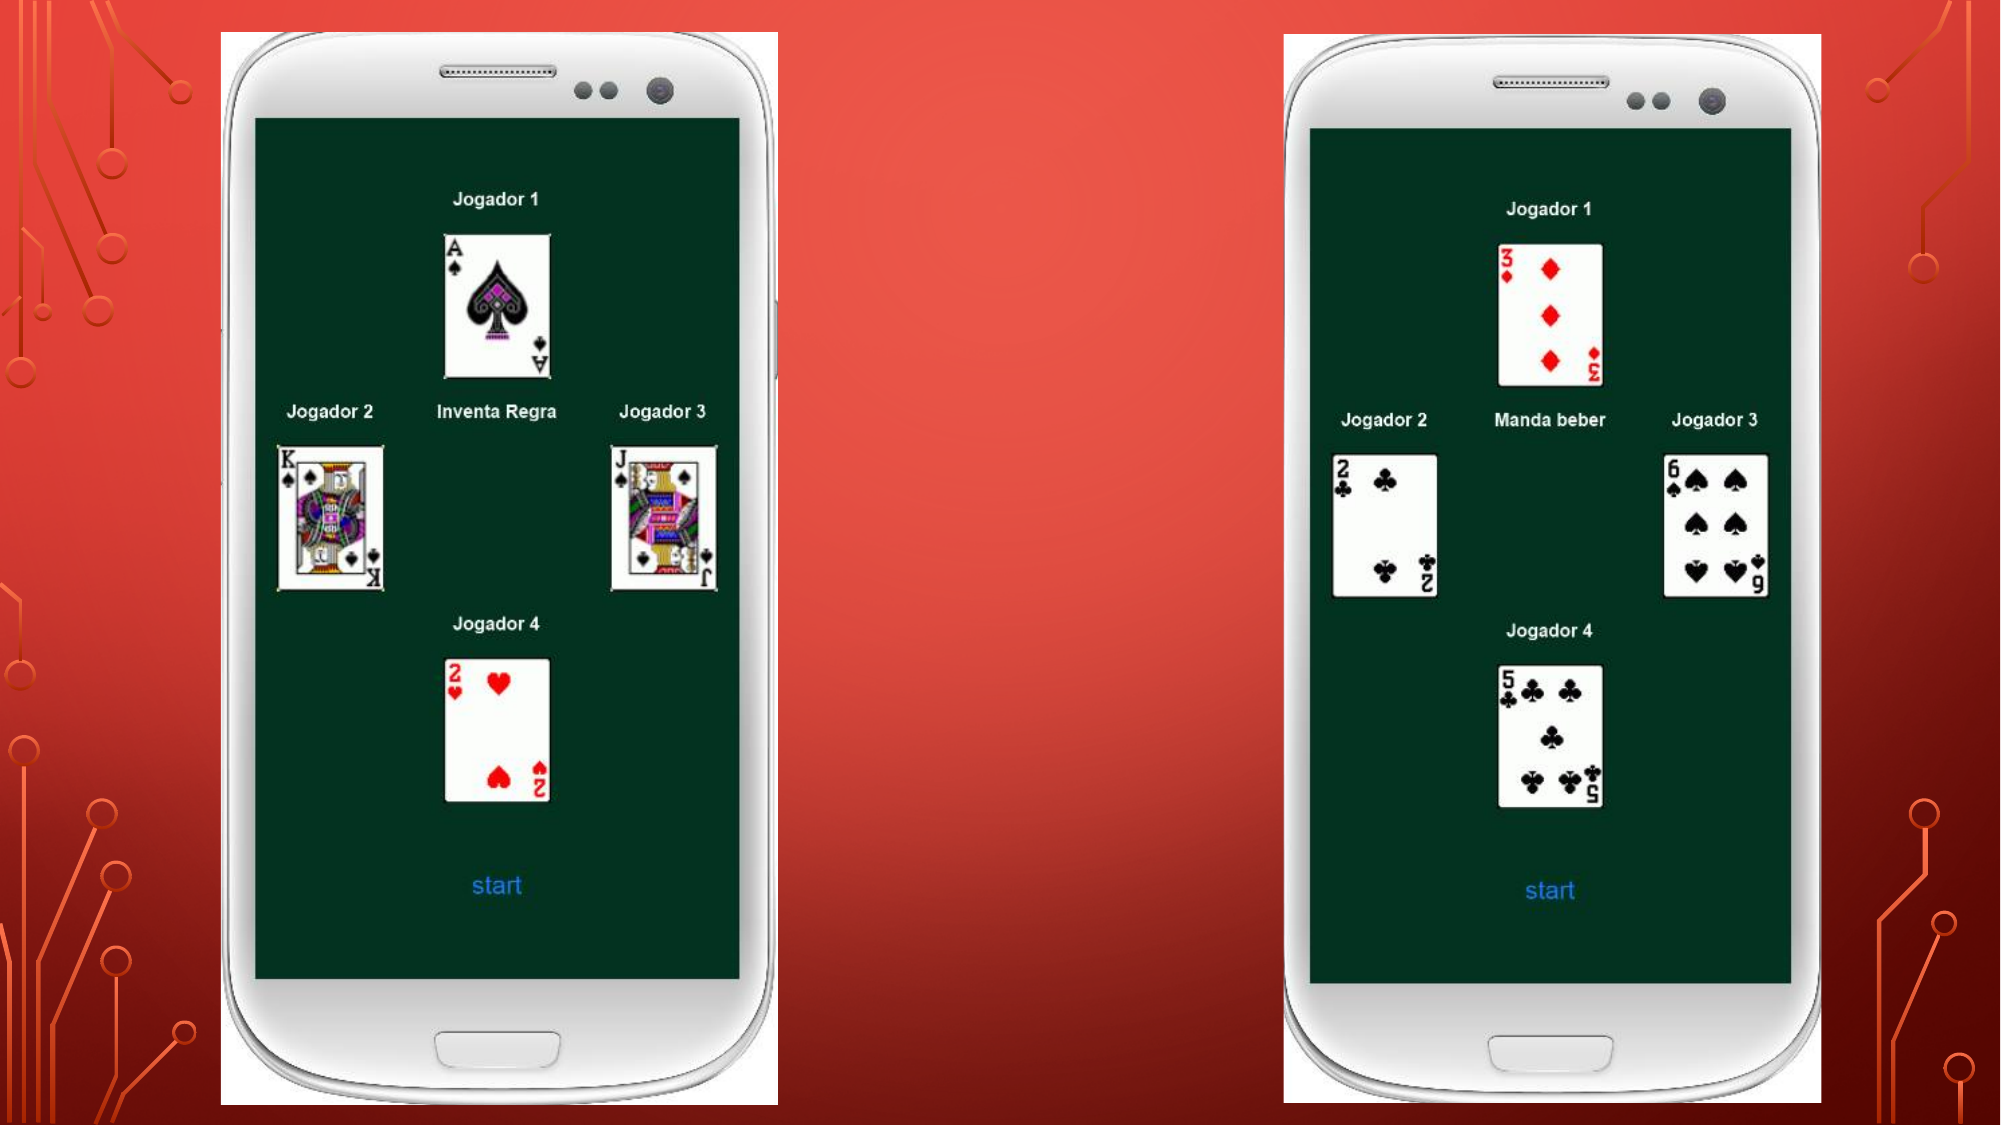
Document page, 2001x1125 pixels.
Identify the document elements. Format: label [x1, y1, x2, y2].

picture [220, 32, 778, 1105]
picture [1283, 34, 1822, 1103]
